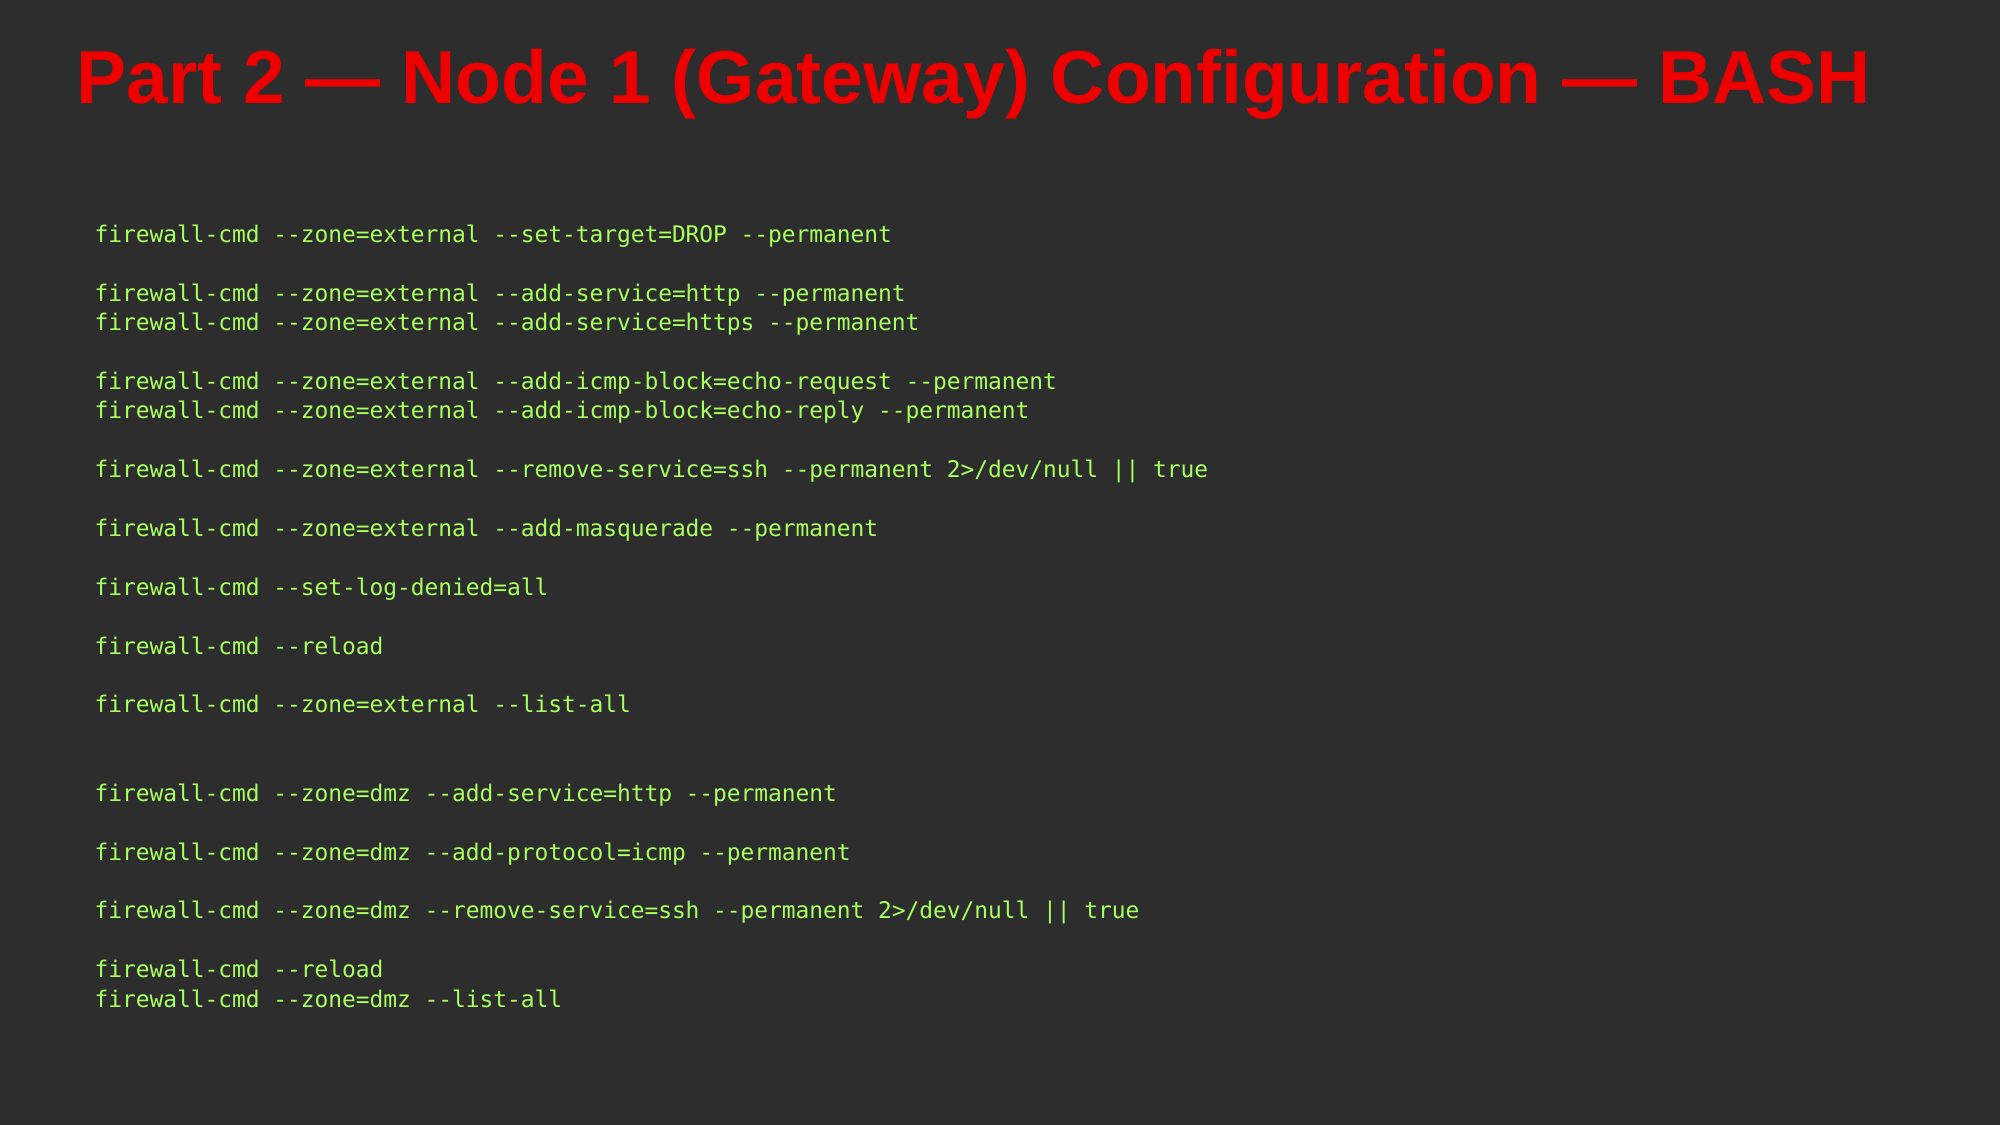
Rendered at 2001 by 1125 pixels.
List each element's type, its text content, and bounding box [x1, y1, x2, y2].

text_box firewall-cmd --zone=external --set-target=DROP --permanent firewall-cmd --zone=external --add-service=http --permanent firewall-cmd --zone=external --add-service=https --permanent firewall-cmd --zone=external --add-icmp-block=echo-request --permanent firewall-cmd --zone=external --add-icmp-block=echo-reply --permanent firewall-cmd --zone=external --remove-service=ssh --permanent 2>/dev/null || true firewall-cmd --zone=external --add-masquerade --permanent firewall-cmd --set-log-denied=all firewall-cmd --reload firewall-cmd --zone=external --list-all firewall-cmd --zone=dmz --add-service=http --permanent firewall-cmd --zone=dmz --add-protocol=icmp --permanent firewall-cmd --zone=dmz --remove-service=ssh --permanent 2>/dev/null || true firewall-cmd --reload firewall-cmd --zone=dmz --list-all [59, 194, 1942, 1093]
text_box Part 2 — Node 1 (Gateway) Configuration — BASH [59, 23, 1942, 178]
